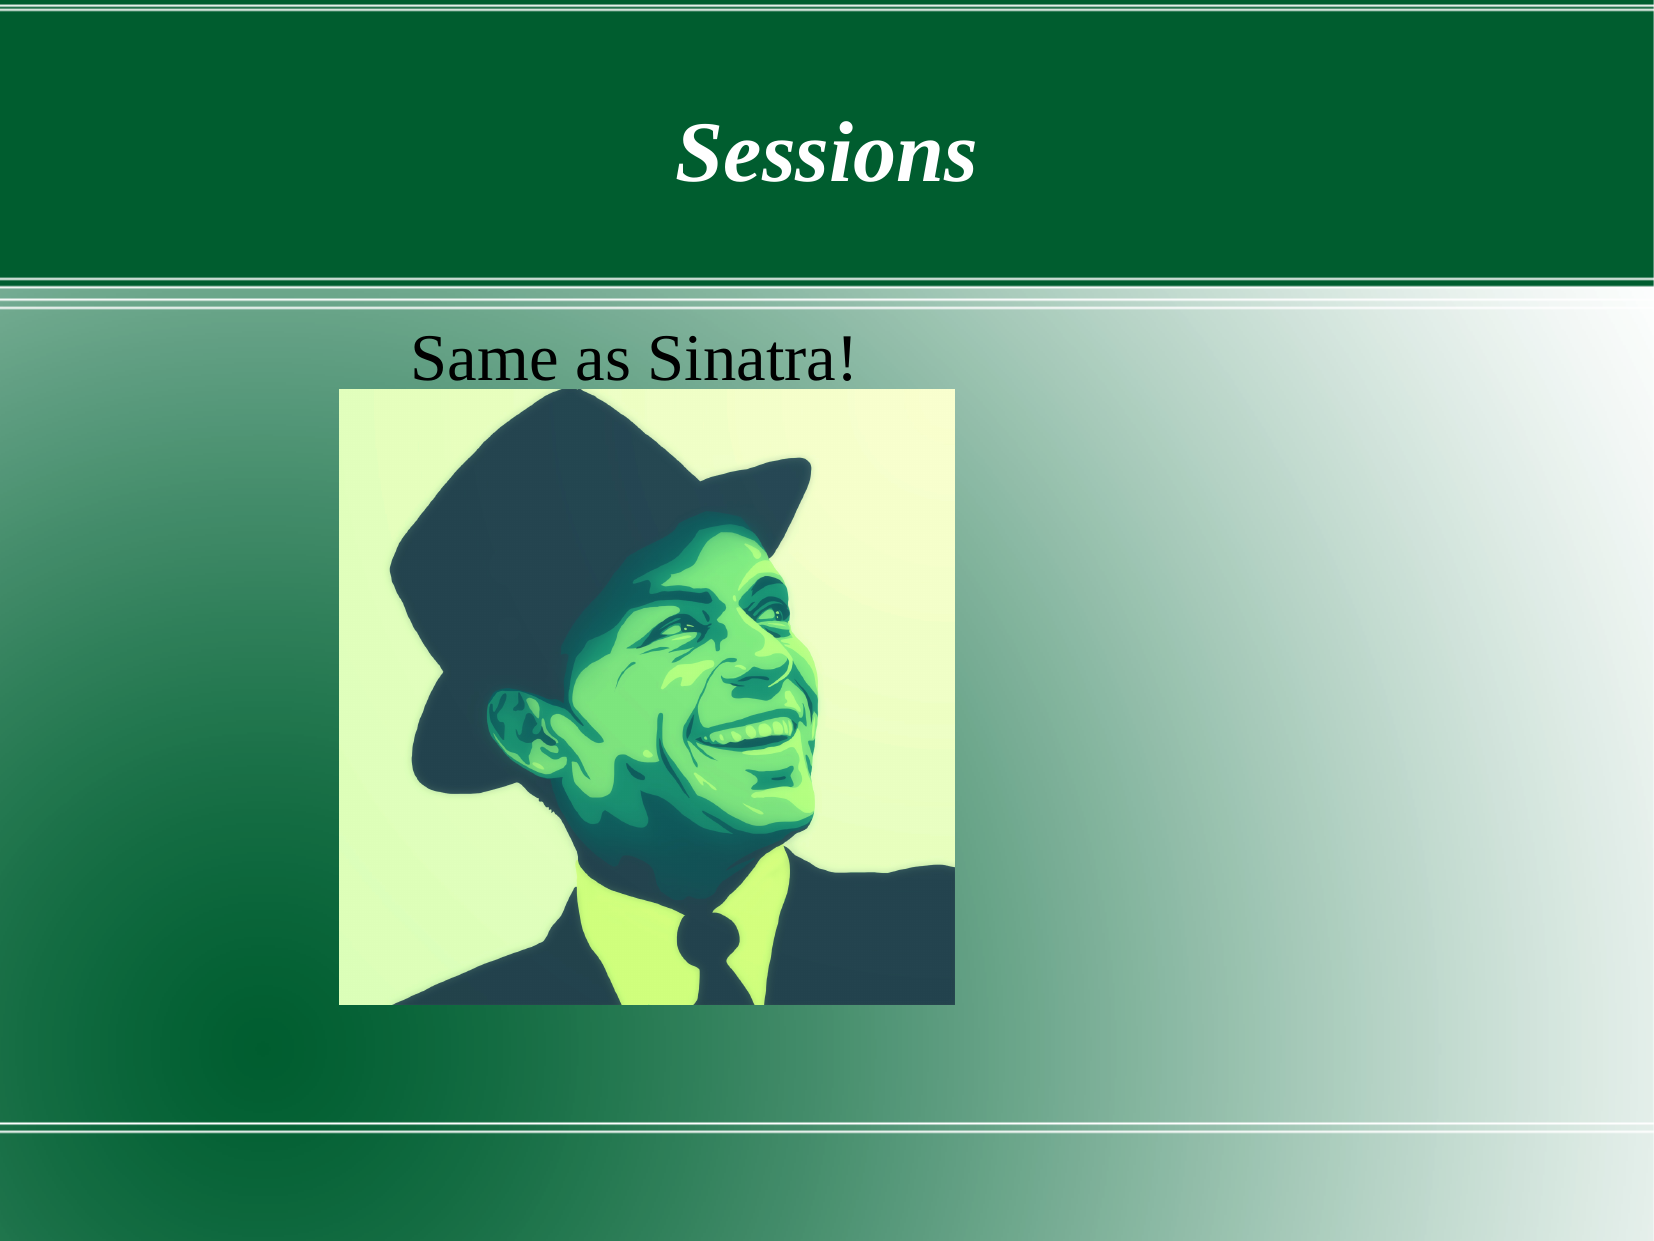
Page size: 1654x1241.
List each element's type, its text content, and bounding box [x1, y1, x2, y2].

list Same as Sinatra! [41, 321, 1531, 1036]
picture [0, 0, 1654, 1241]
title Sessions [82, 49, 1571, 257]
